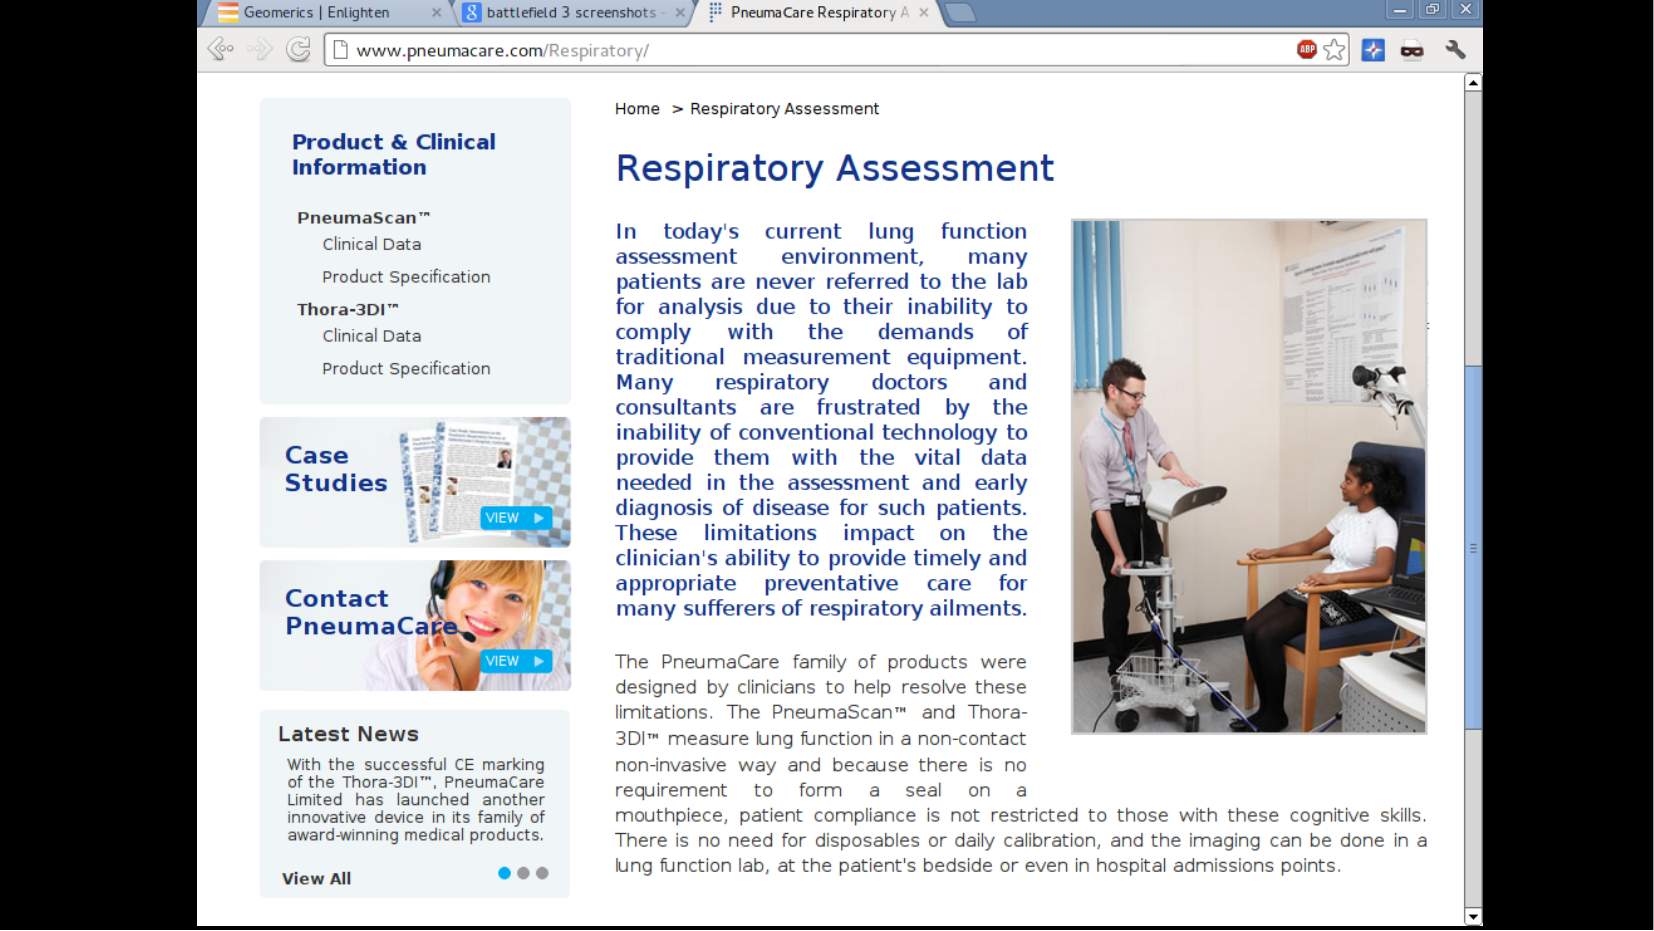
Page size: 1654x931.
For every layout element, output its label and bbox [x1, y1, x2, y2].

picture [197, 0, 1483, 926]
